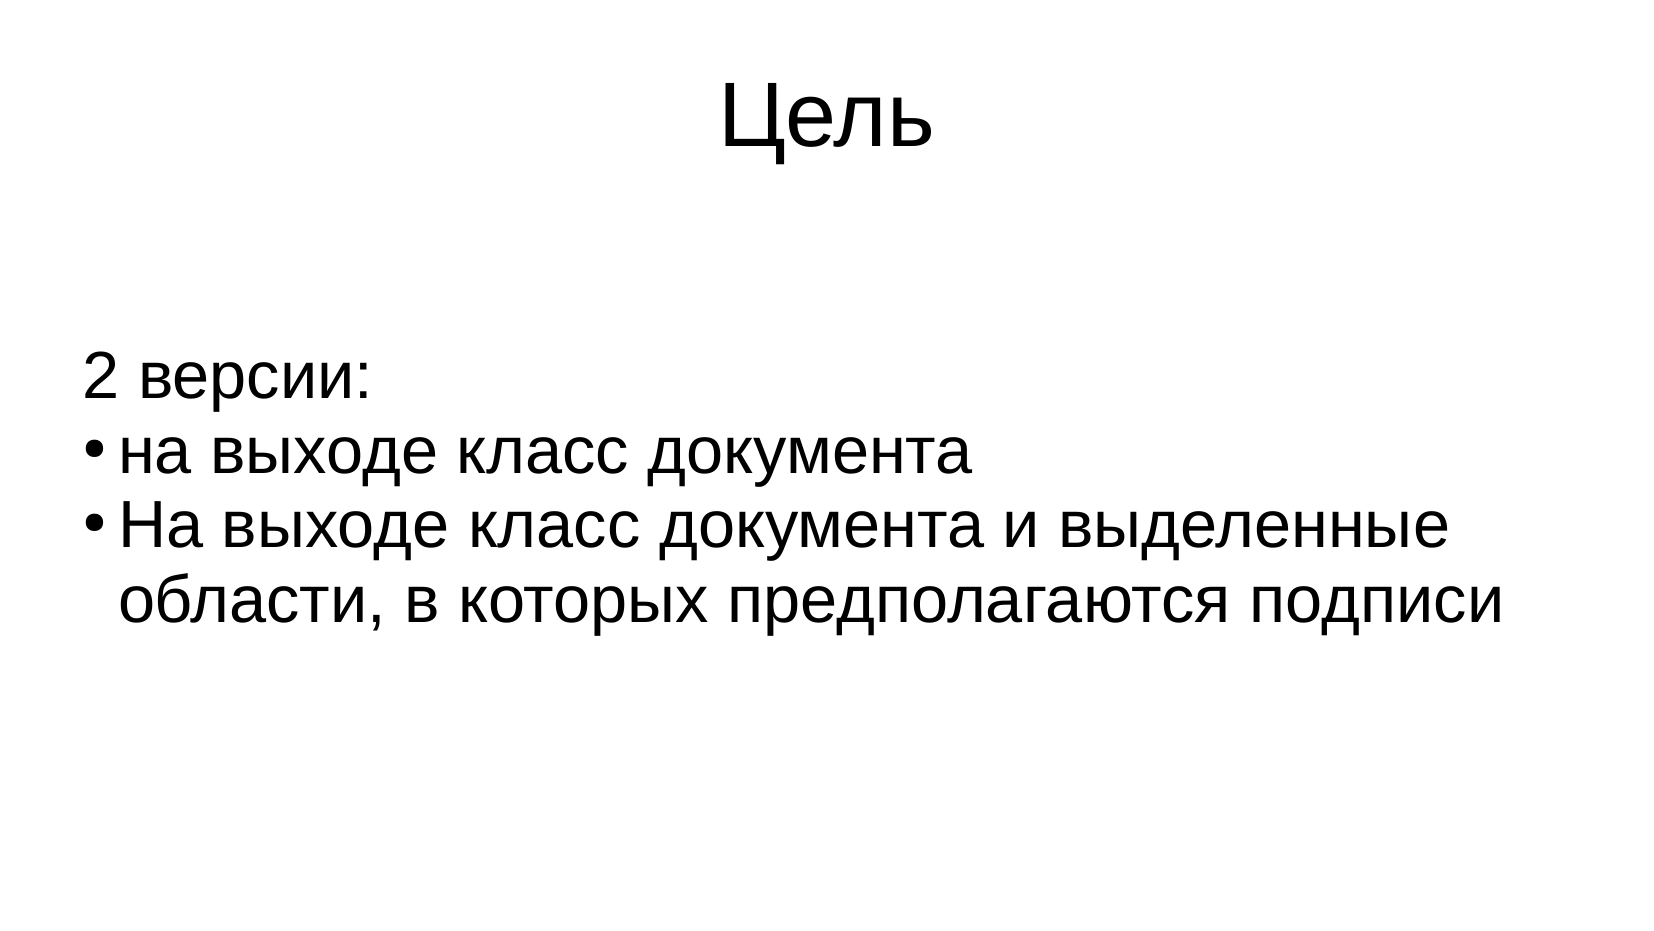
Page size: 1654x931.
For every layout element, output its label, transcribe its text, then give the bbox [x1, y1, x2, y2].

subtitle 2 версии: на выходе класс документа На выходе класс документа и выделенные области, в которых предполагаются подписи [82, 217, 1571, 758]
title Цель [82, 37, 1571, 193]
